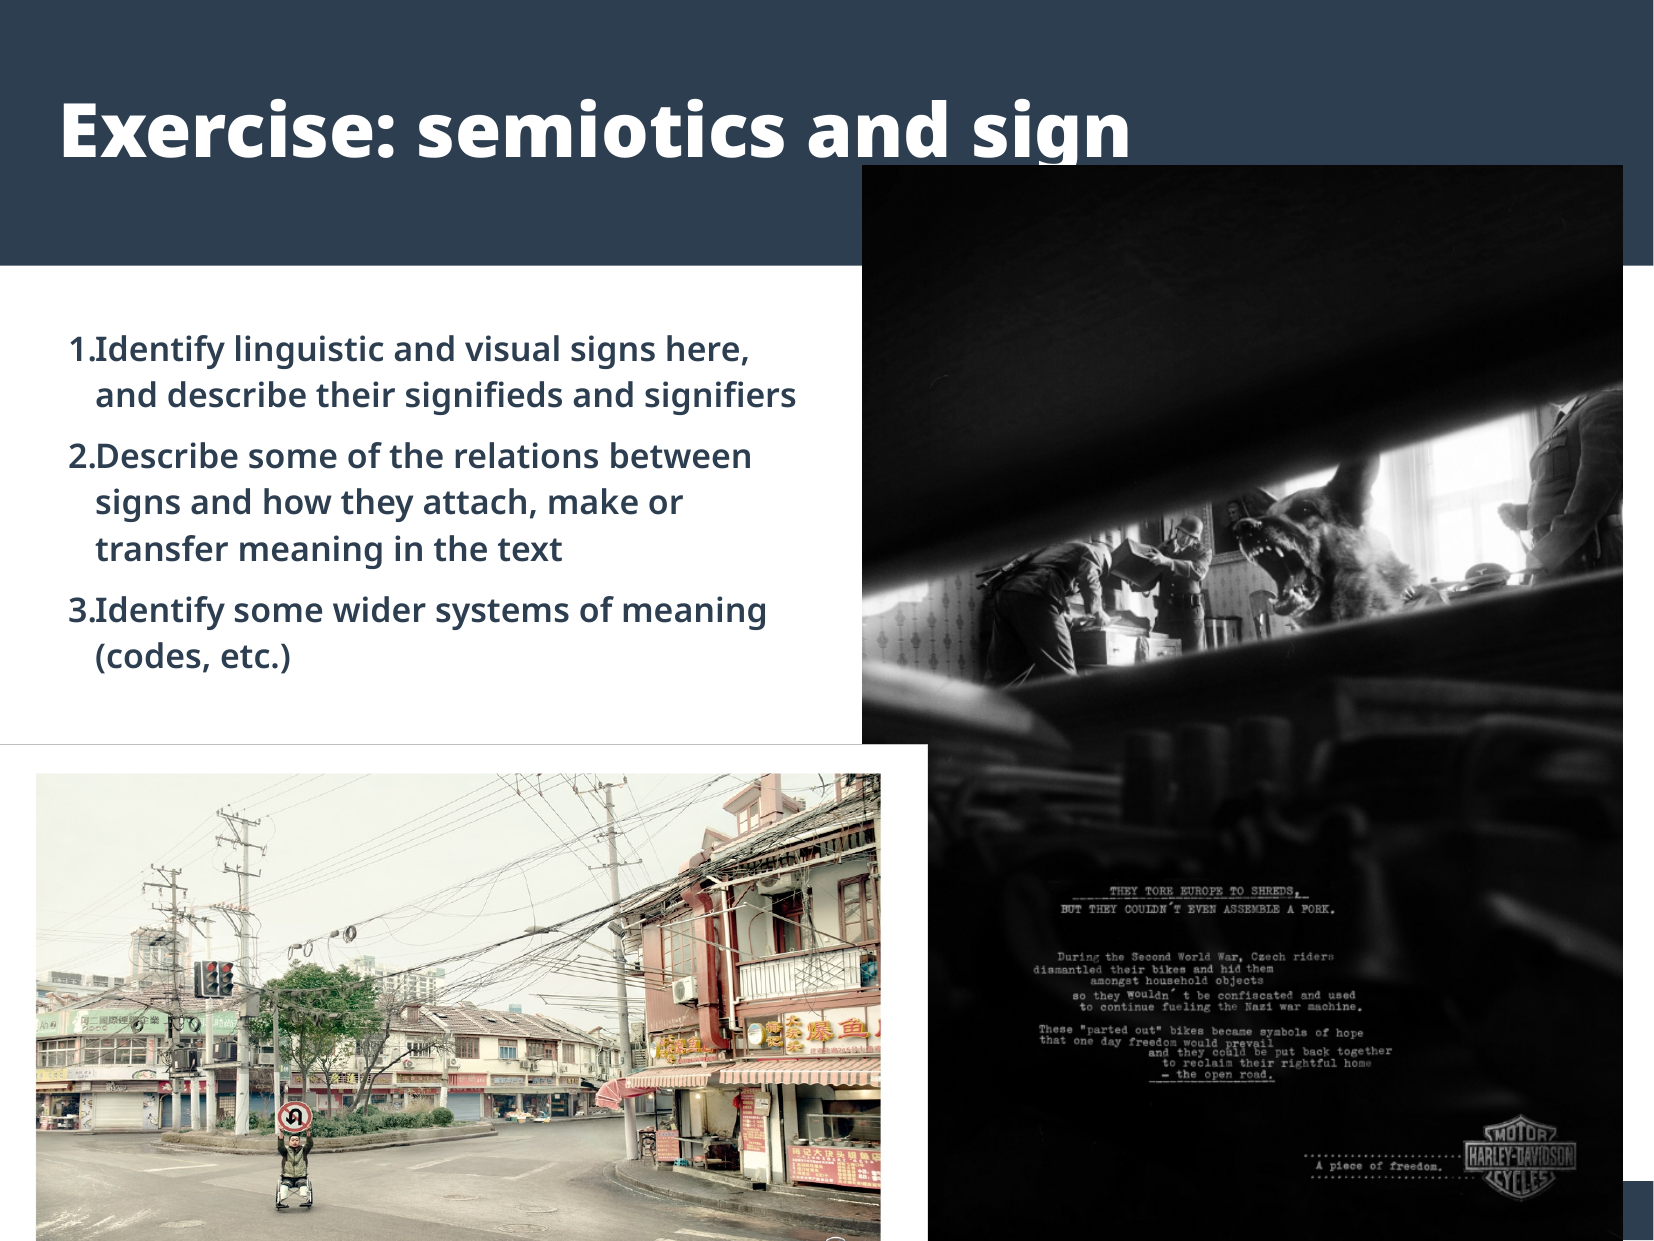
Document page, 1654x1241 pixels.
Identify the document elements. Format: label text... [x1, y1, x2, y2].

title Exercise: semiotics and sign [59, 49, 1595, 207]
picture [0, 165, 1623, 1241]
list Identify linguistic and visual signs here, and describe their signifieds and signifiers Describe some of the relations between signs and how they attach, make or transfer meaning in the text Identify some wider systems of meaning (codes, etc.) [59, 324, 809, 720]
